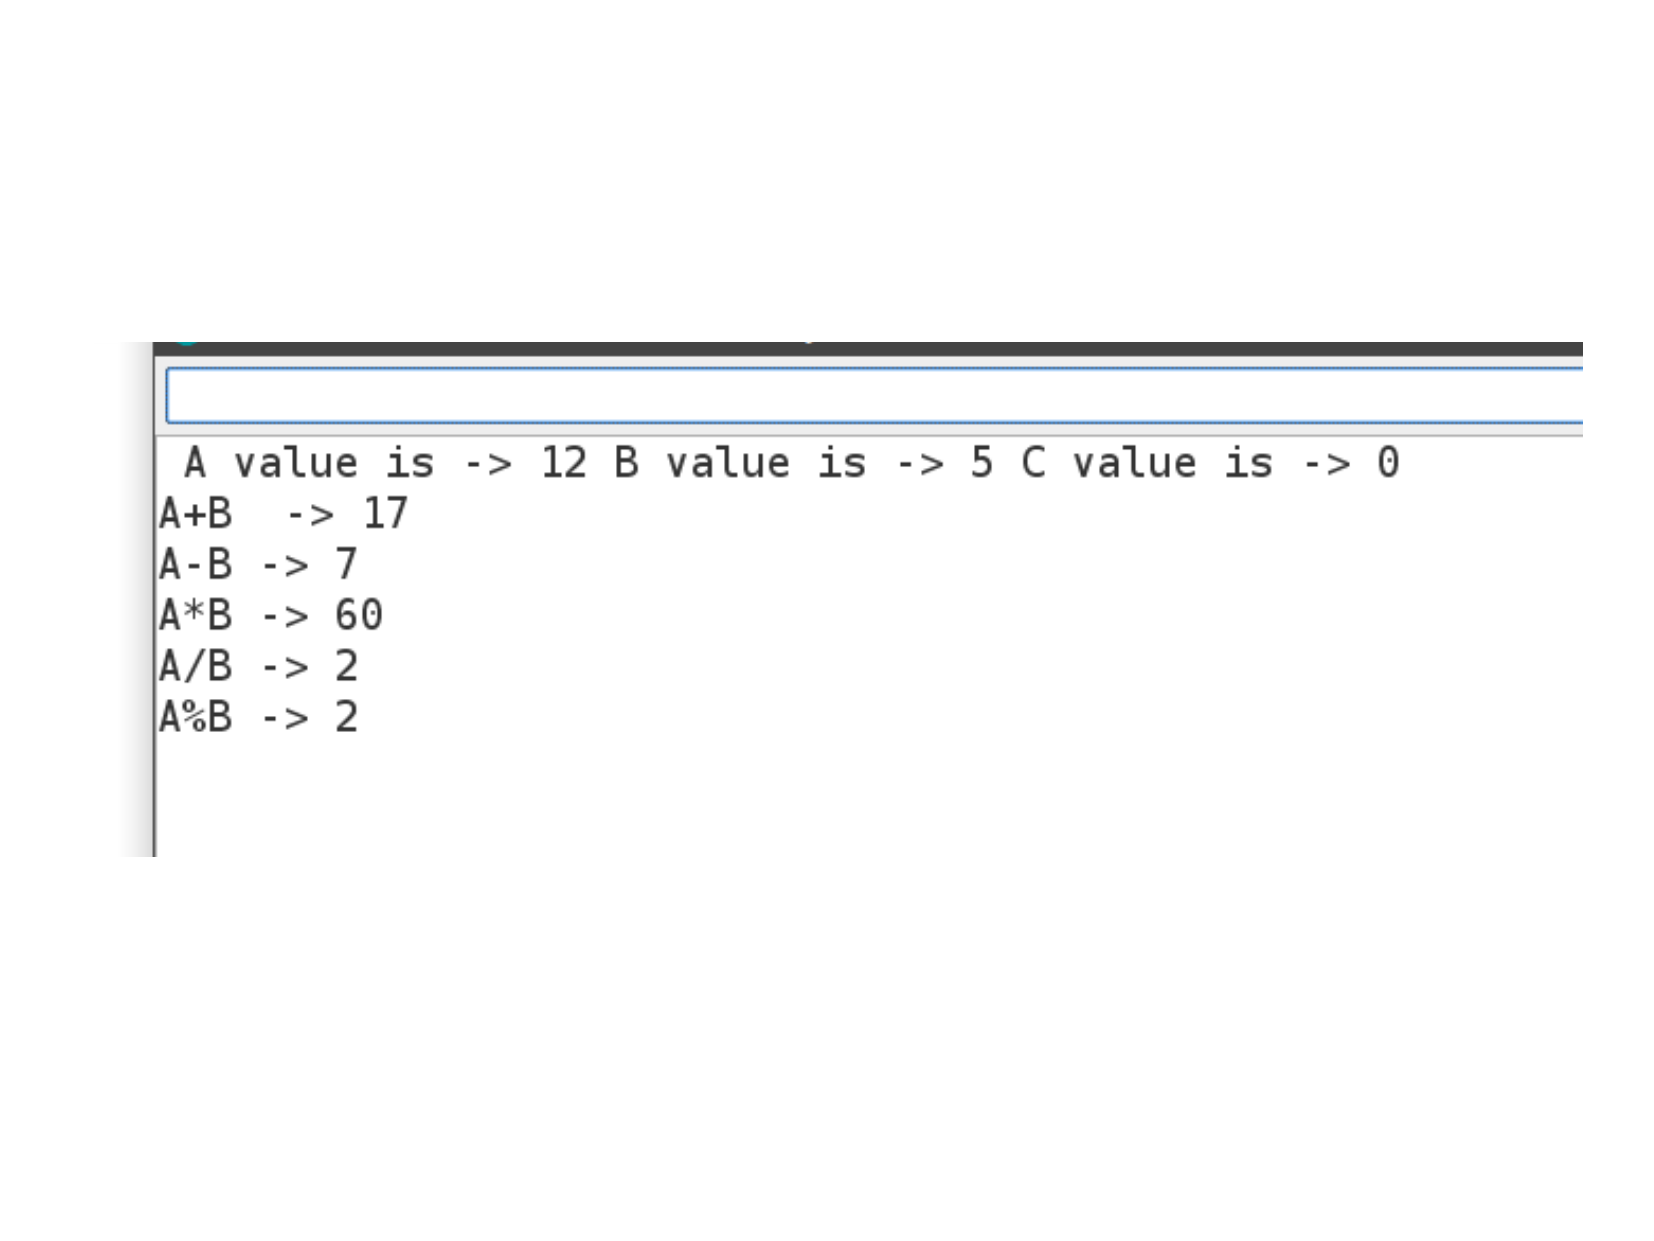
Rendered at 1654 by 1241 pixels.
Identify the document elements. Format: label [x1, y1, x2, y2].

picture [94, 342, 1583, 857]
